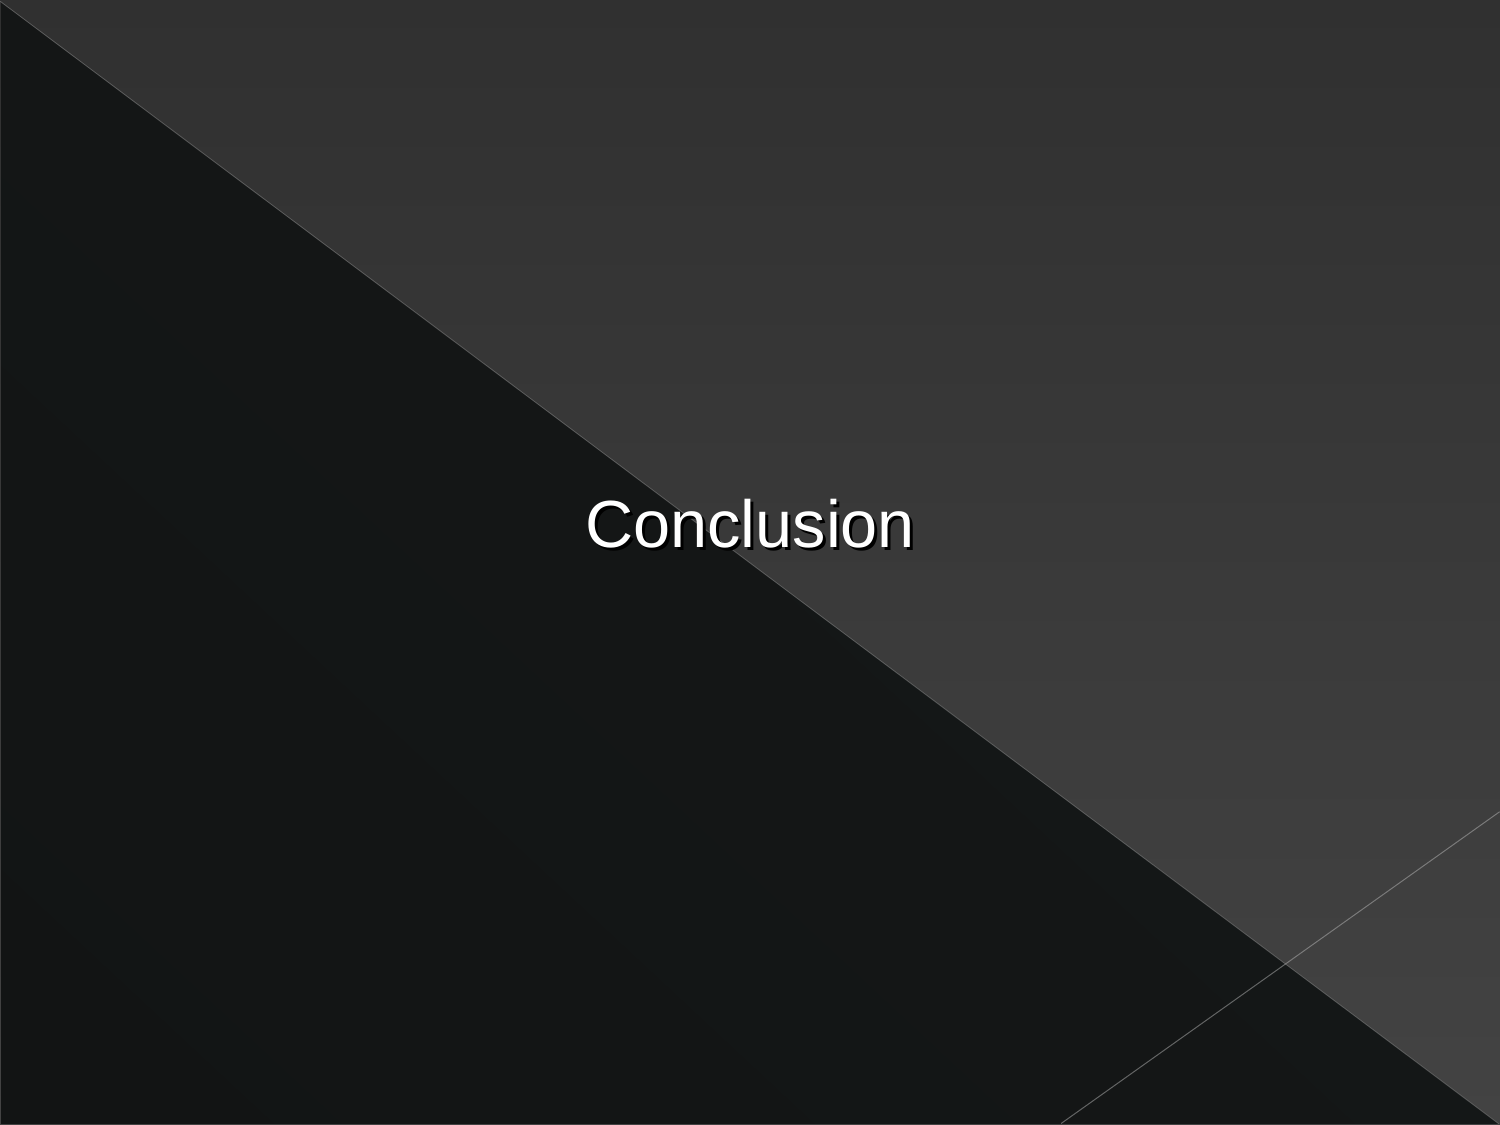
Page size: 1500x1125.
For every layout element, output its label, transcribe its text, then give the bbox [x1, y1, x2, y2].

subtitle Conclusion [75, 43, 1426, 1006]
